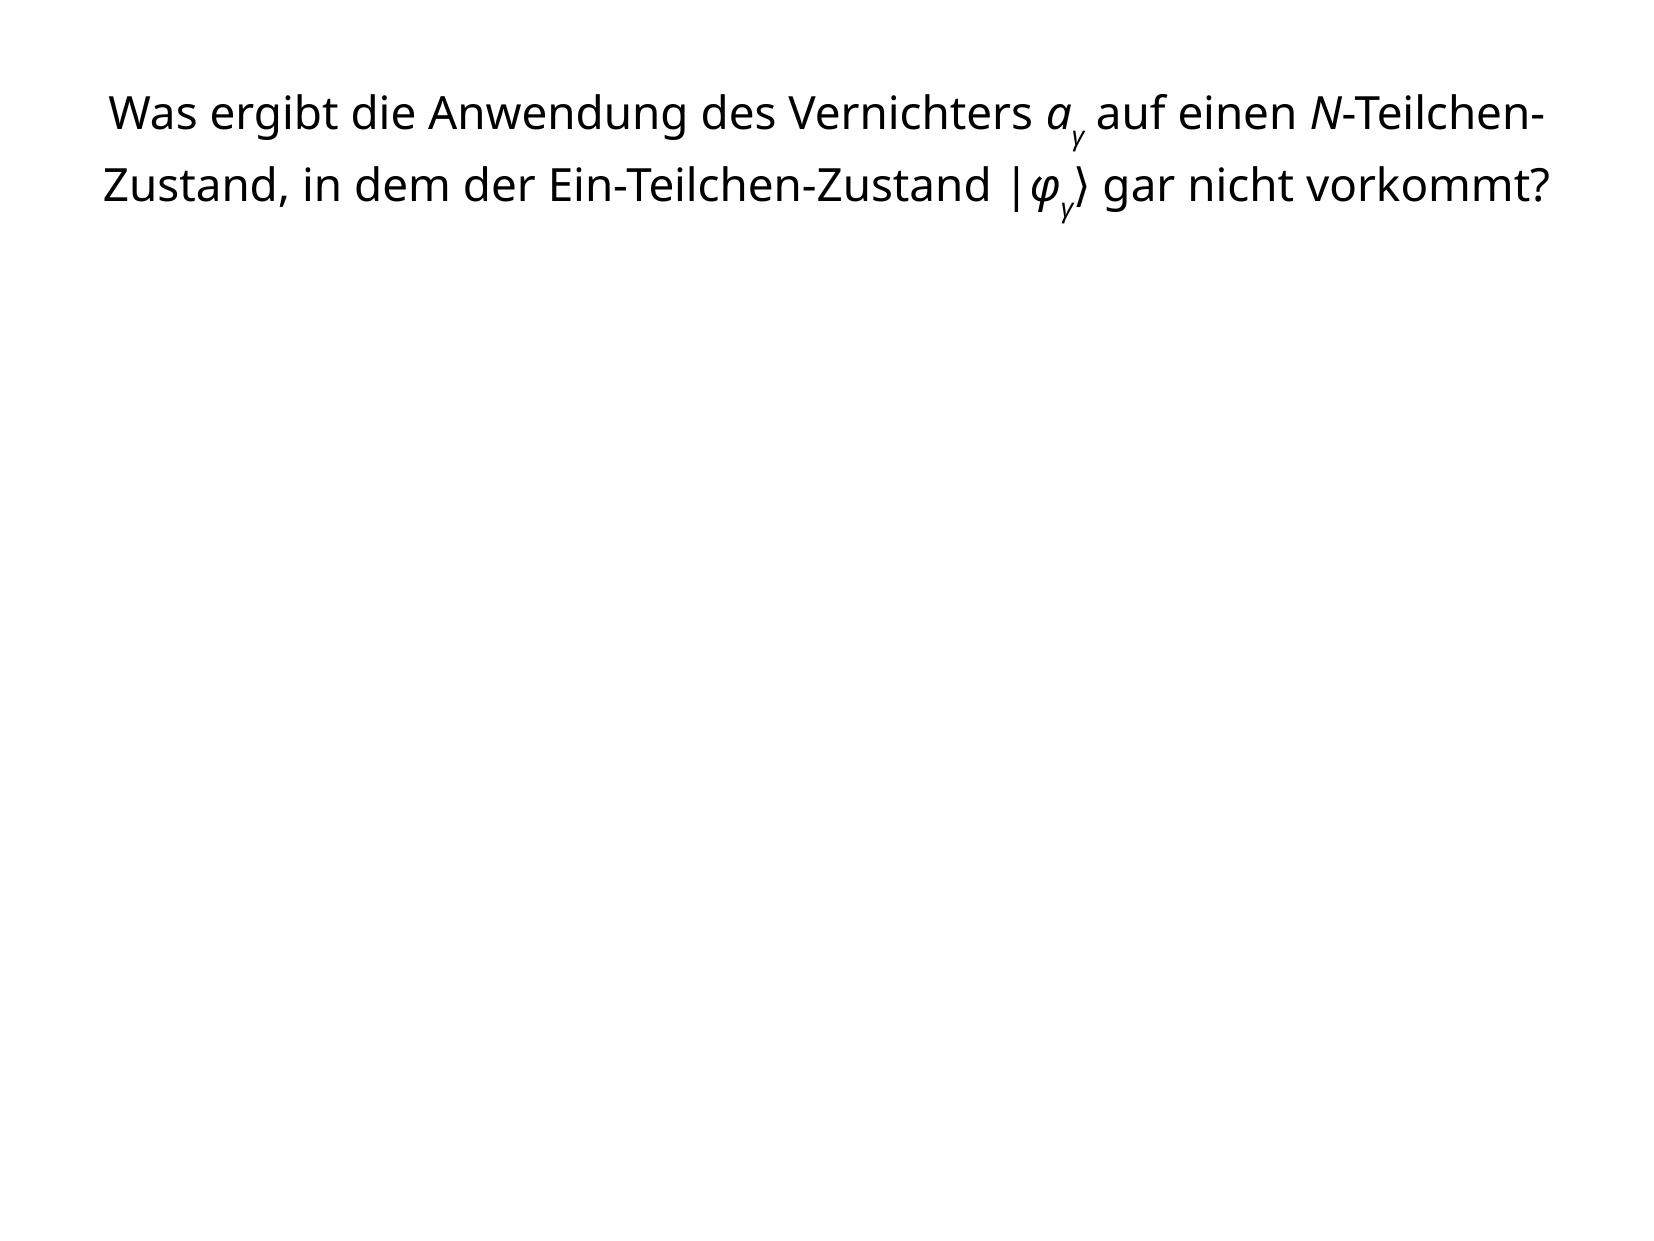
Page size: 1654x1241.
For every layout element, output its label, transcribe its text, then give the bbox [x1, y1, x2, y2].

title Was ergibt die Anwendung des Vernichters aγ auf einen N-Teilchen-Zustand, in dem der Ein-Teilchen-Zustand |φγ⟩ gar nicht vorkommt? [82, 49, 1571, 257]
